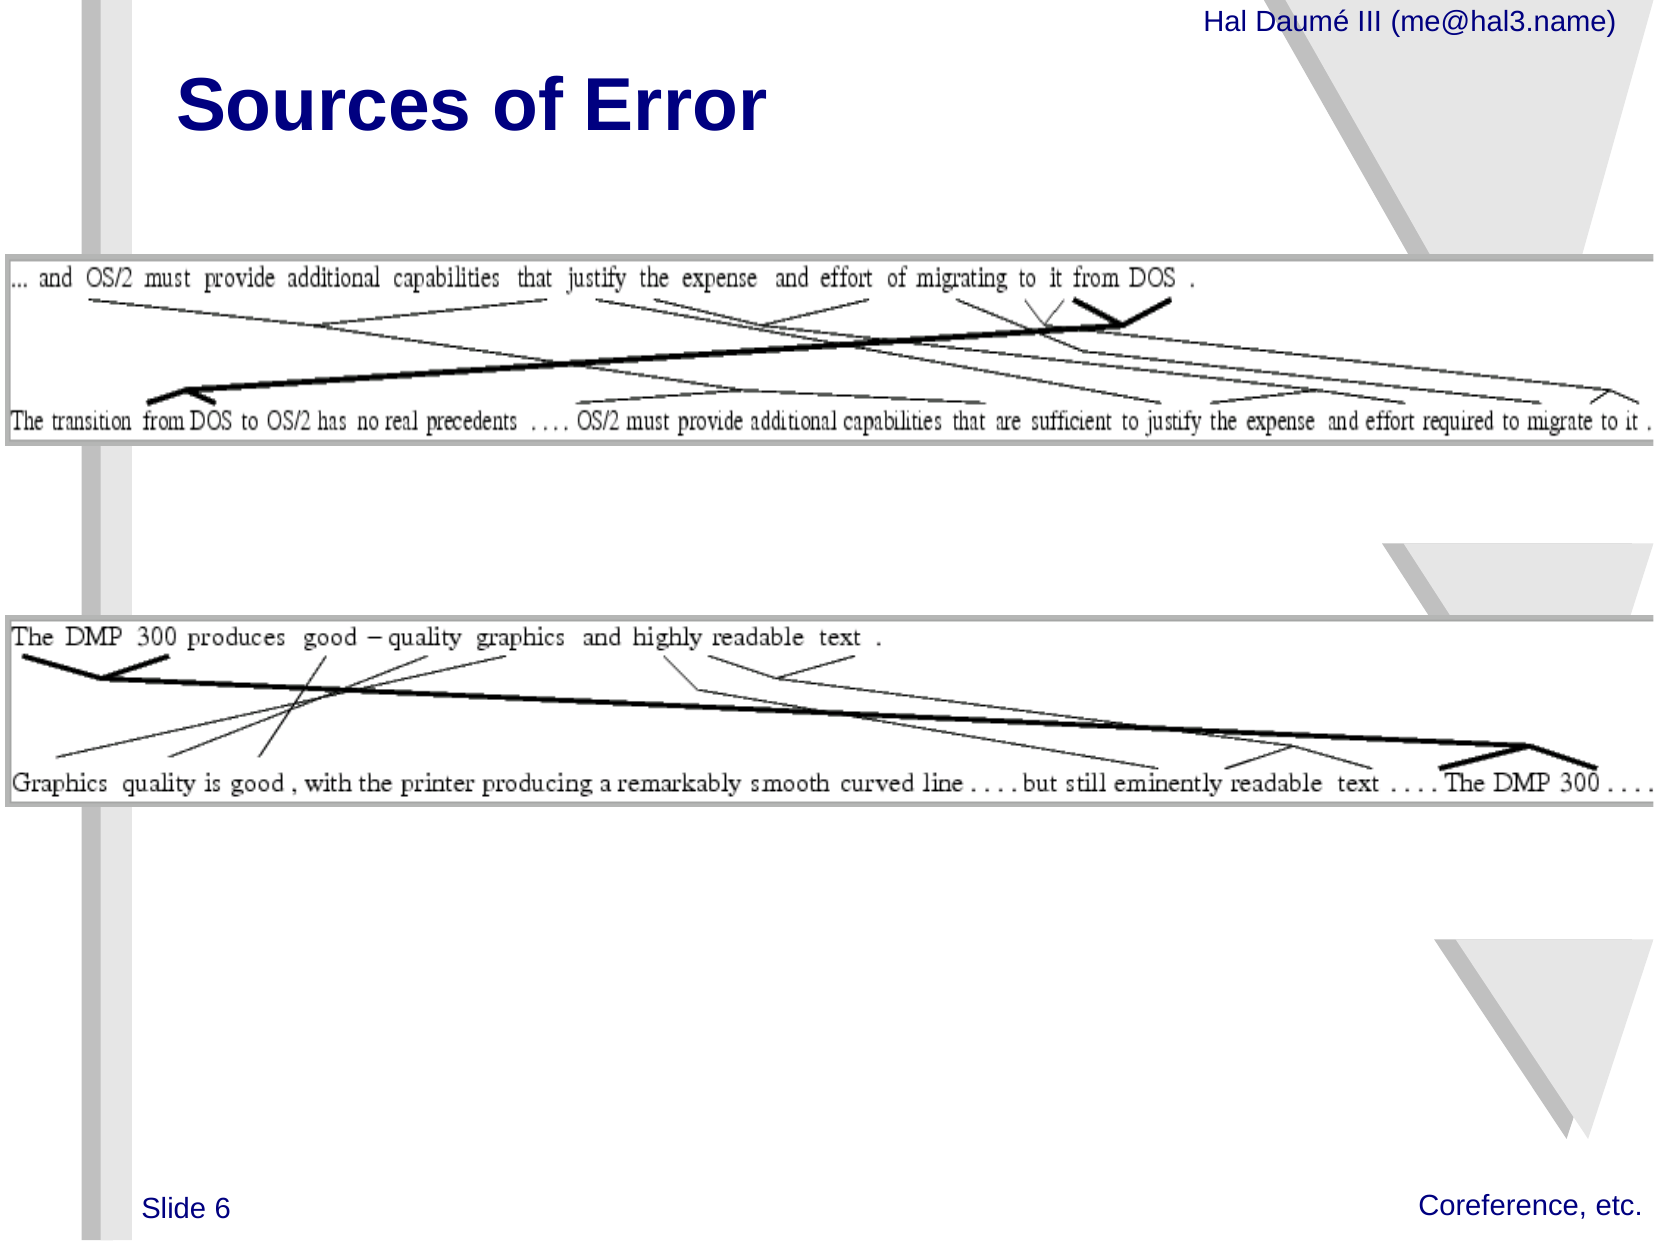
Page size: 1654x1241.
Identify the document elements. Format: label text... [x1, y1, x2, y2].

picture [5, 254, 1654, 446]
title Sources of Error [176, 44, 1509, 166]
picture [5, 615, 1654, 807]
